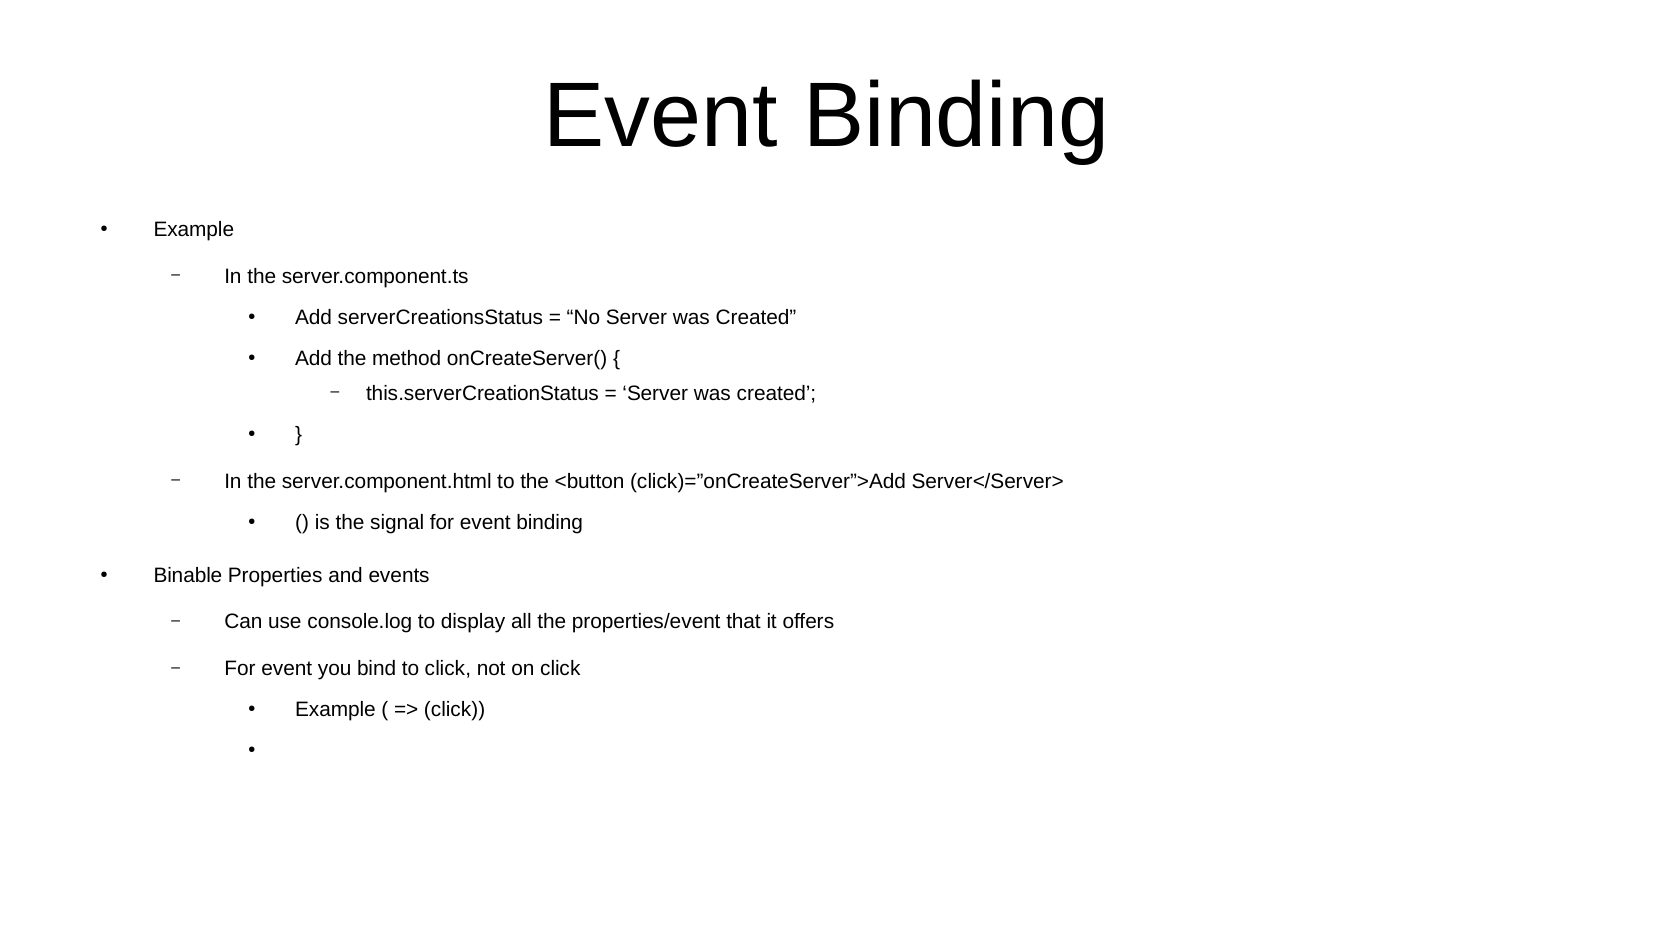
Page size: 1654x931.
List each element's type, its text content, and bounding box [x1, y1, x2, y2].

title Event Binding [82, 37, 1571, 193]
list Example In the server.component.ts Add serverCreationsStatus = “No Server was Created” Add the method onCreateServer() { this.serverCreationStatus = ‘Server was created’; } In the server.component.html to the <button (click)=”onCreateServer”>Add Server</Server> () is the signal for event binding Binable Properties and events Can use console.log to display all the properties/event that it offers For event you bind to click, not on click Example ( => (click)) [82, 217, 1576, 916]
